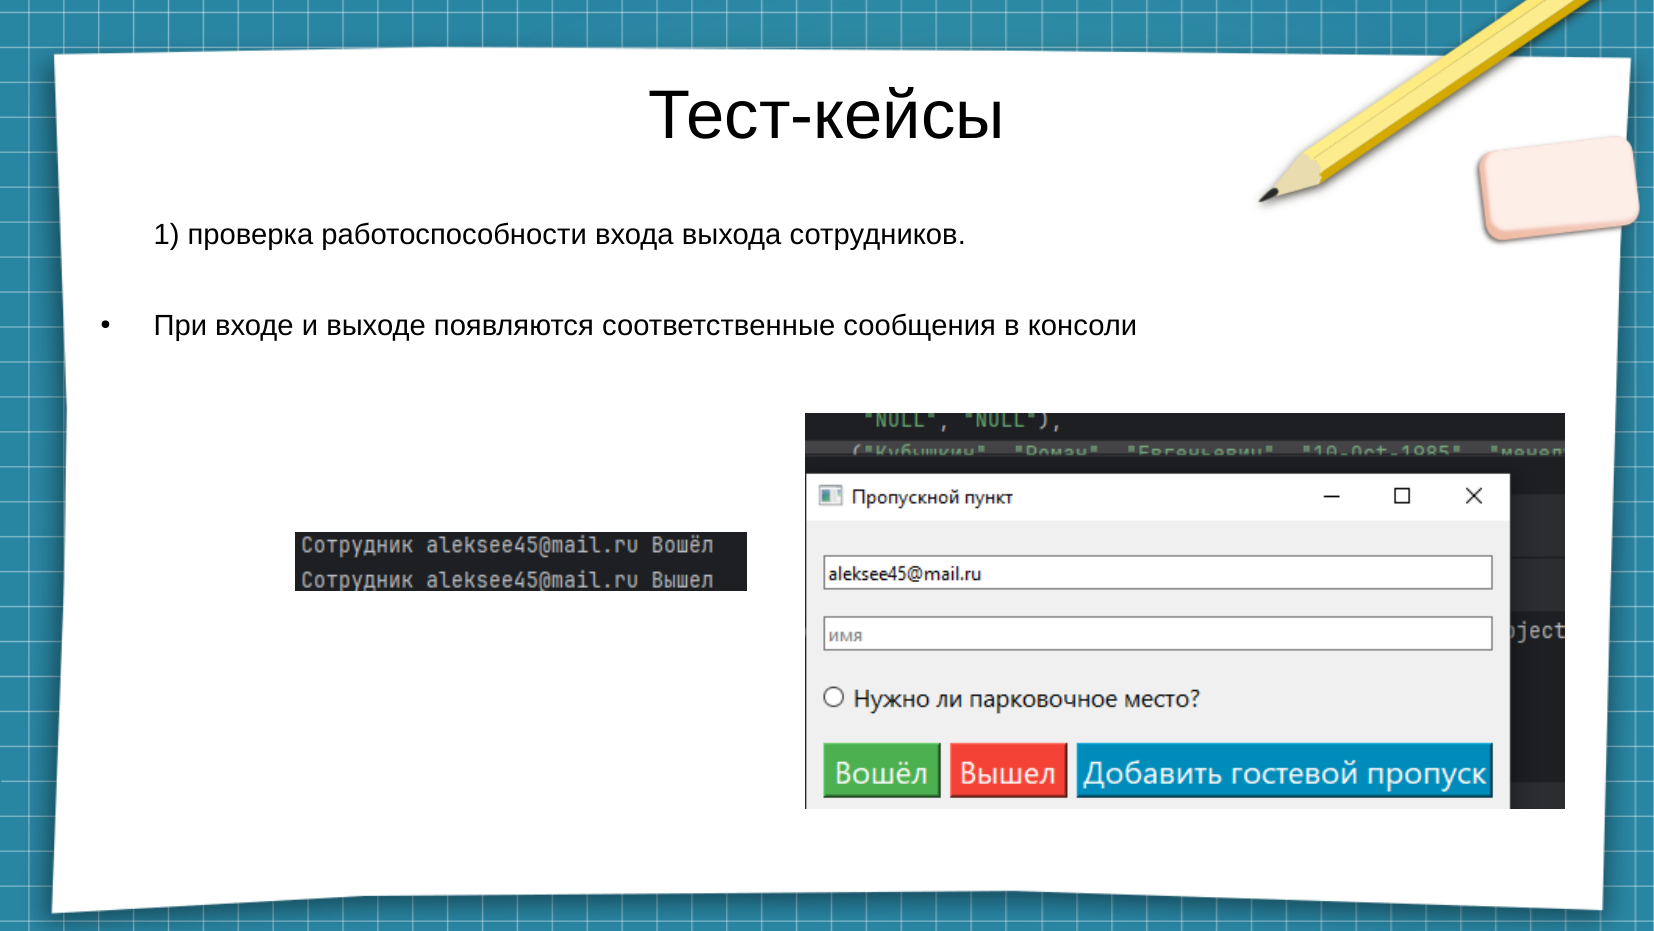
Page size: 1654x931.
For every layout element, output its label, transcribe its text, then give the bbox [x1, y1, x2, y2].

list 1) проверка работоспособности входа выхода сотрудников. При входе и выходе появляются соответственные сообщения в консоли [82, 217, 1571, 758]
title Тест-кейсы [82, 37, 1571, 193]
picture [0, 0, 1654, 931]
